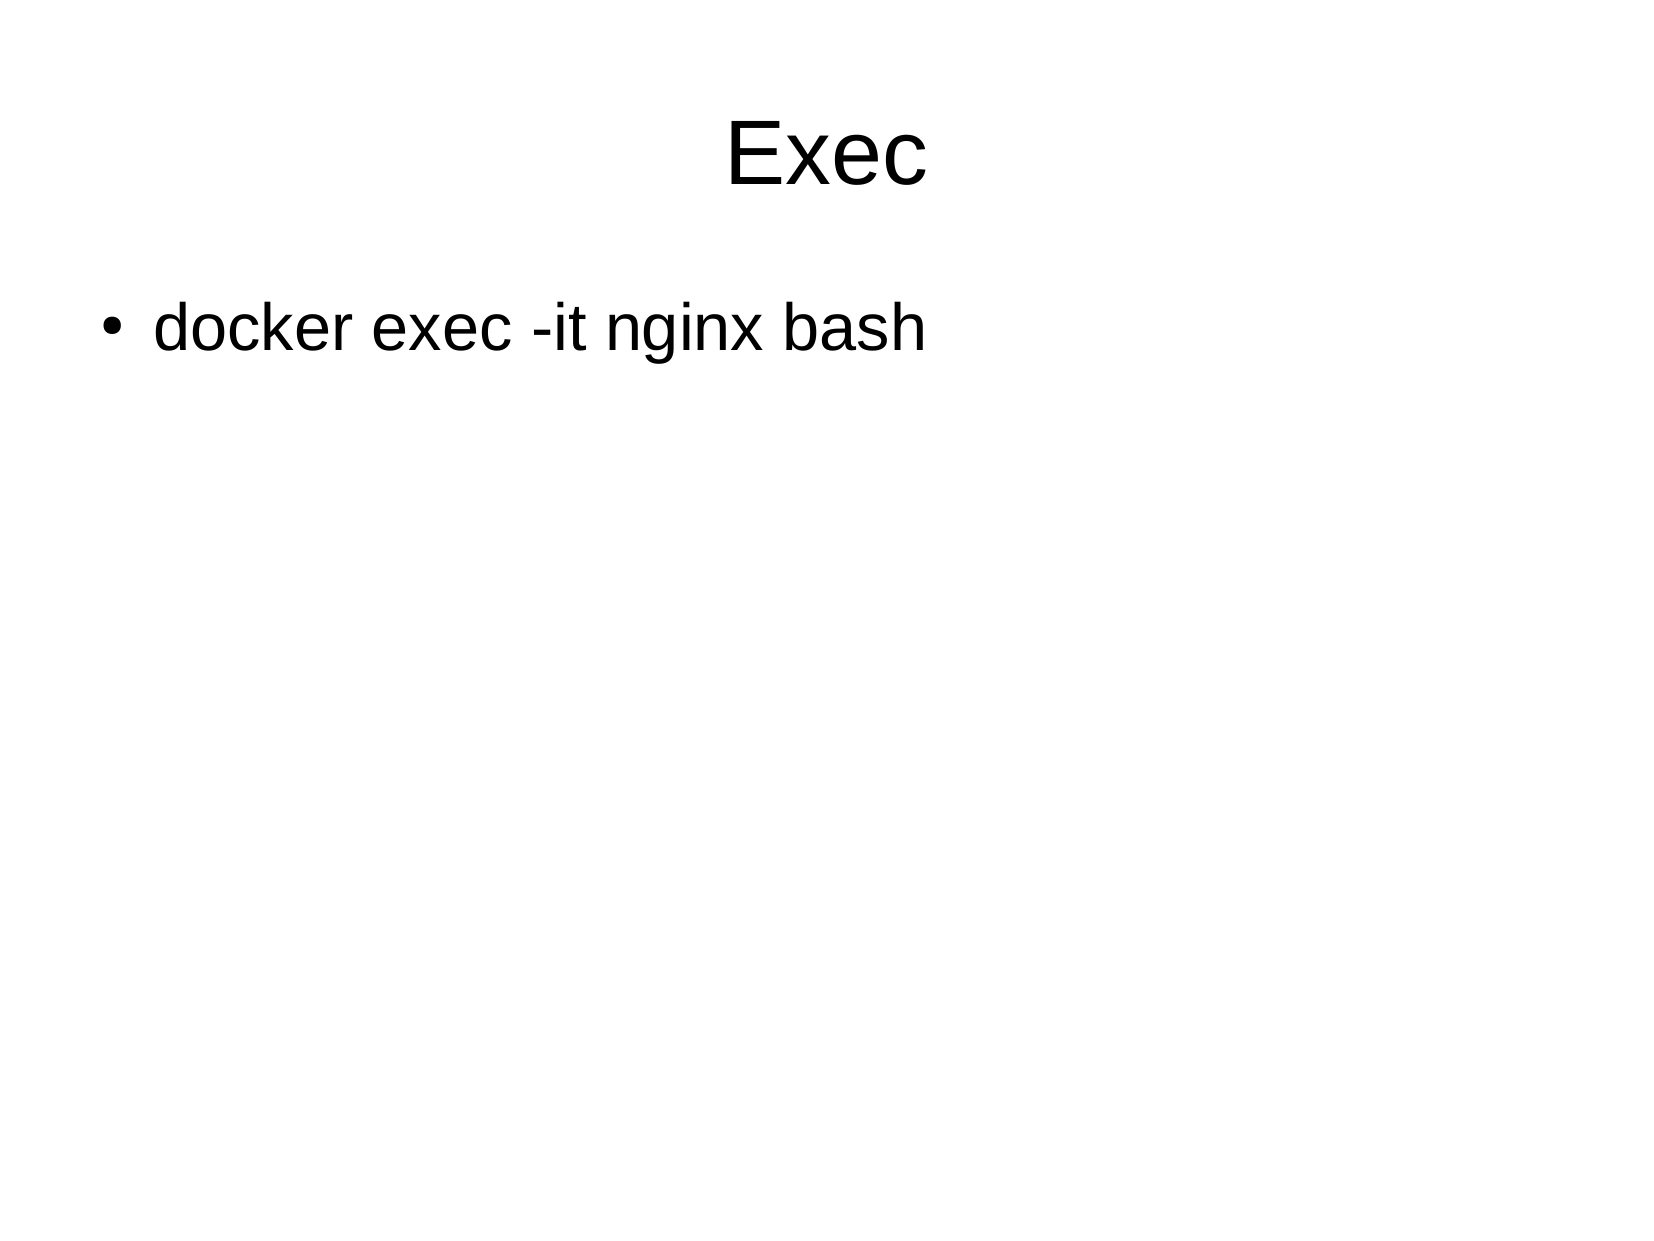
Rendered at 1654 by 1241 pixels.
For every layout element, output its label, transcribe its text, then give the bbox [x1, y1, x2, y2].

list docker exec -it nginx bash [82, 290, 1571, 1010]
title Exec [82, 49, 1571, 257]
